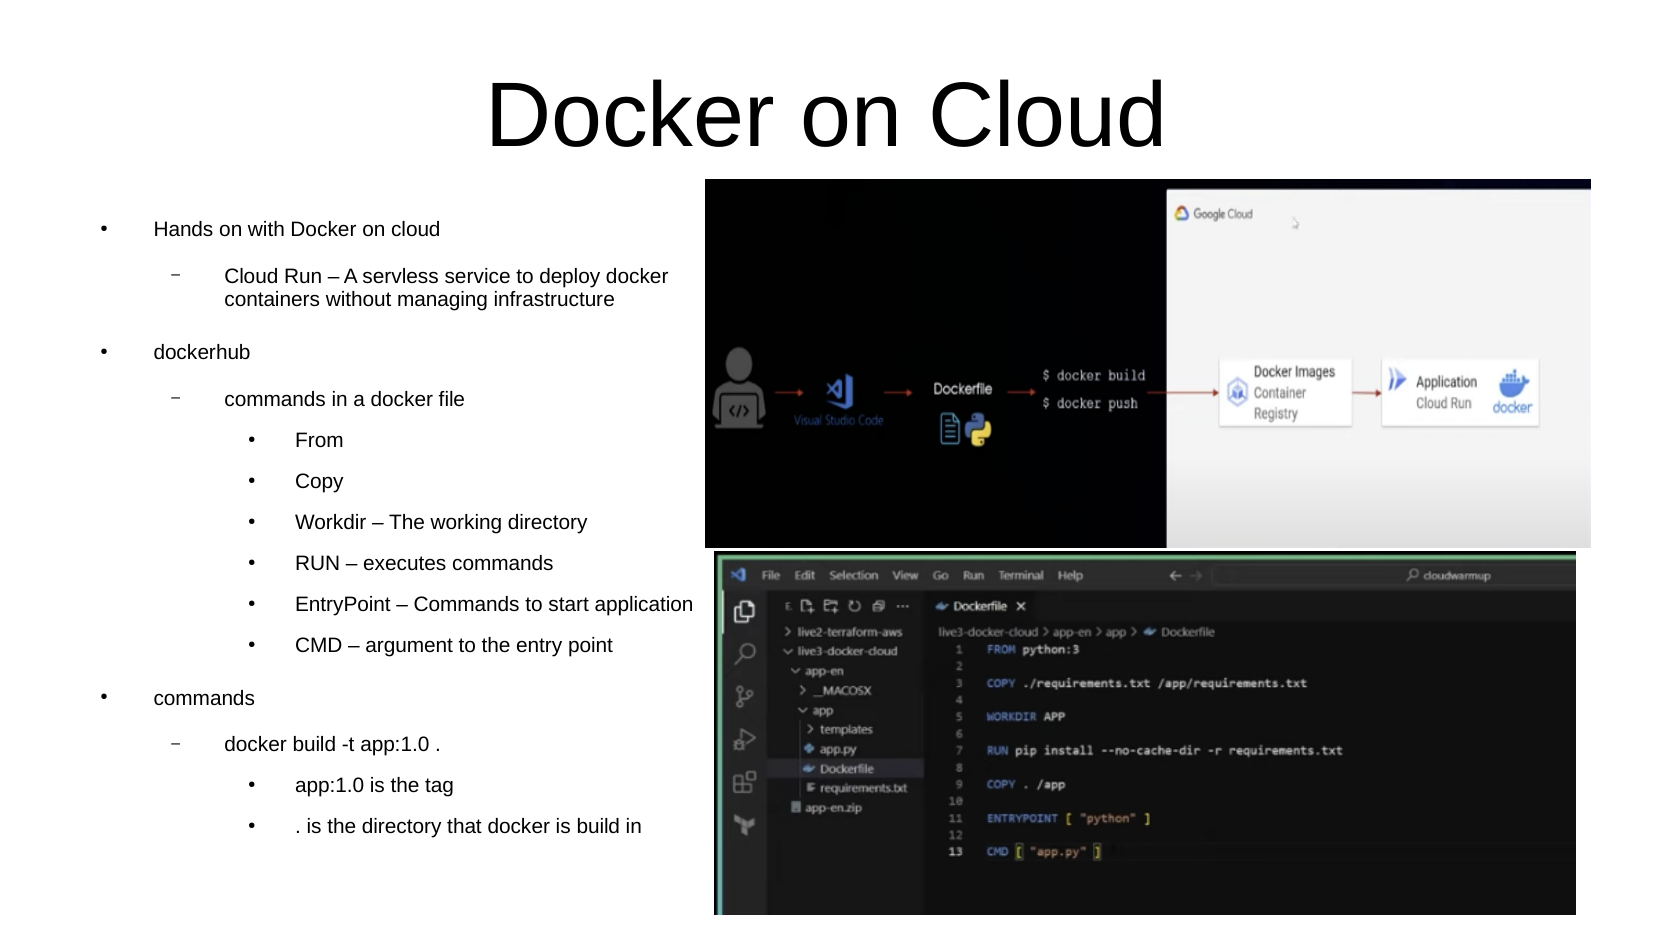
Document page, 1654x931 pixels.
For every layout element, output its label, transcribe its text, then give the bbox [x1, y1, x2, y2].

picture [705, 179, 1591, 548]
picture [714, 551, 1576, 916]
list Hands on with Docker on cloud Cloud Run – A servless service to deploy docker containers without managing infrastructure dockerhub commands in a docker file From Copy Workdir – The working directory RUN – executes commands EntryPoint – Commands to start application CMD – argument to the entry point commands docker build -t app:1.0 . app:1.0 is the tag . is the directory that docker is build in [82, 217, 1636, 916]
title Docker on Cloud [82, 37, 1571, 193]
